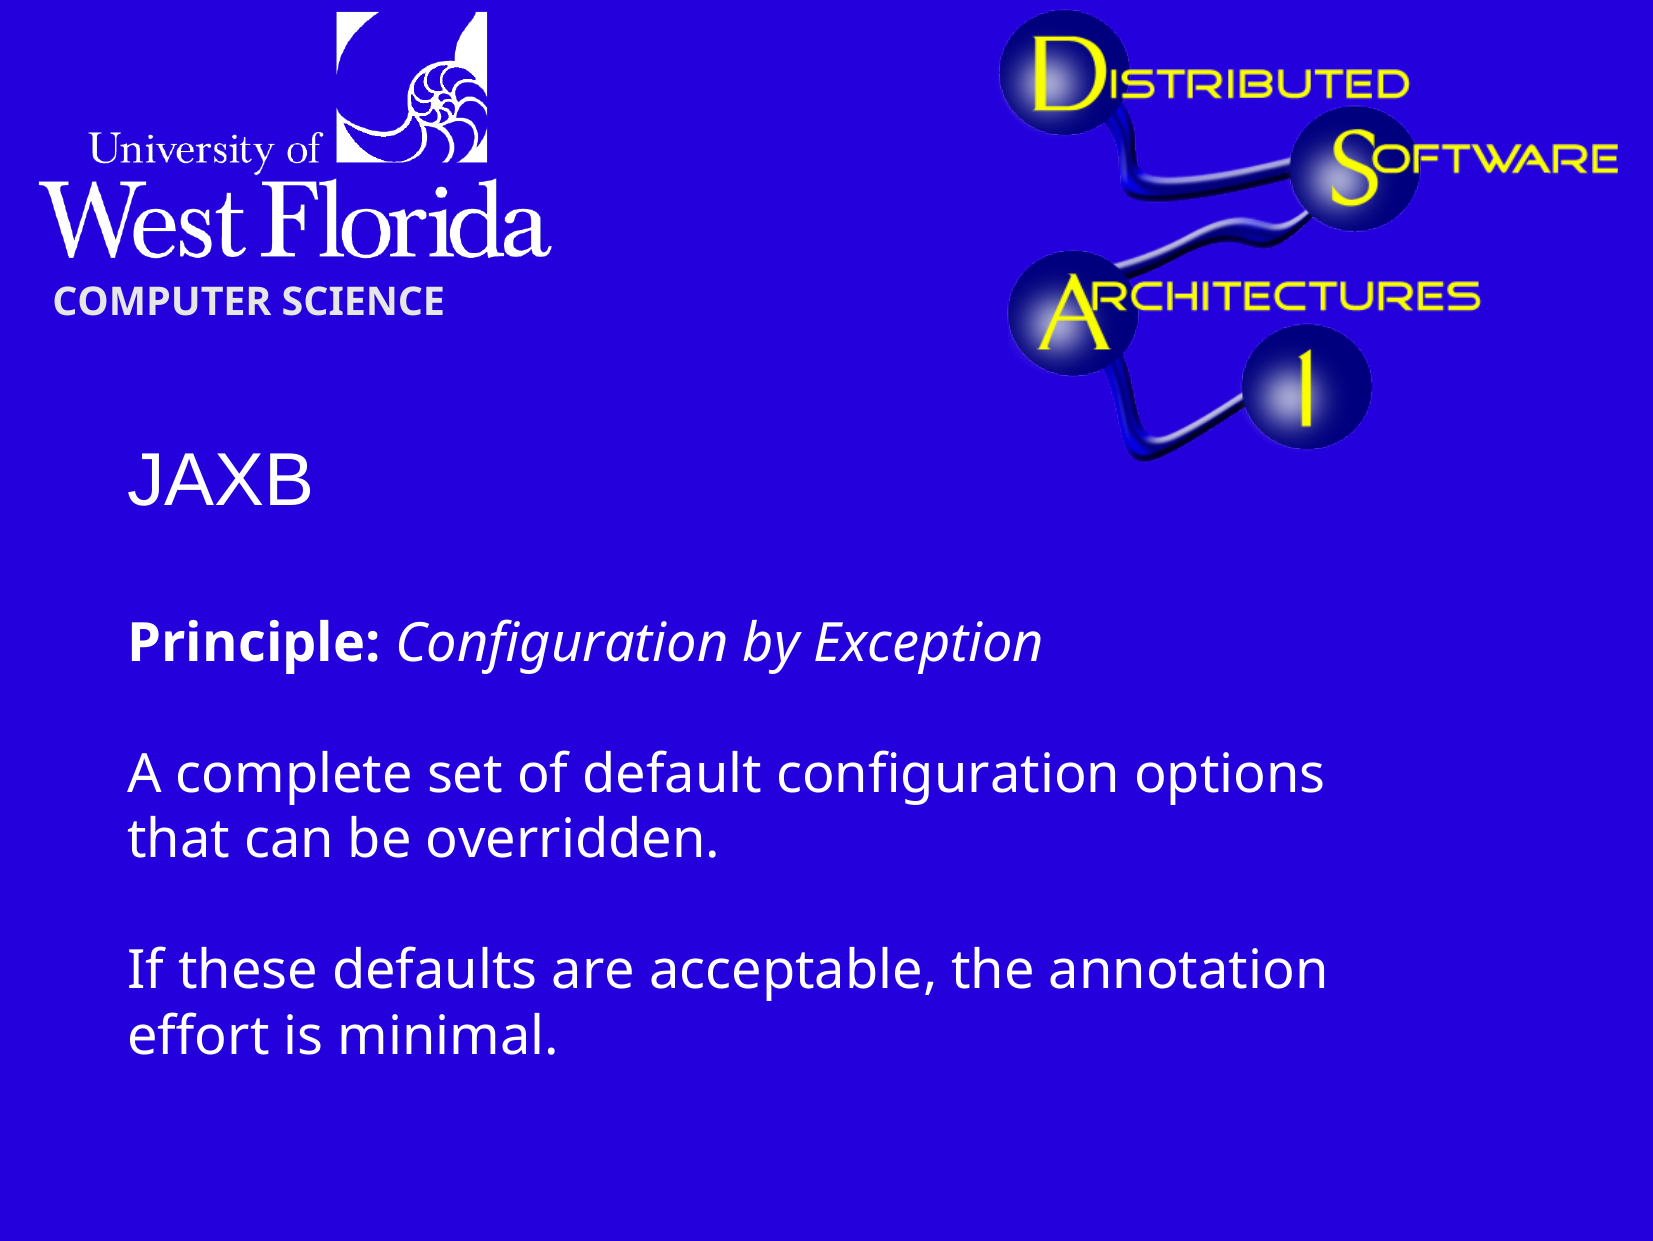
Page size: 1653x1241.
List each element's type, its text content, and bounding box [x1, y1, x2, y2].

text_box COMPUTER SCIENCE [37, 262, 563, 333]
text_box JAXB Principle: Configuration by Exception A complete set of default configuration options that can be overridden. If these defaults are acceptable, the annotation effort is minimal. [112, 426, 1388, 1130]
picture [37, 0, 559, 262]
picture [910, 0, 1653, 506]
